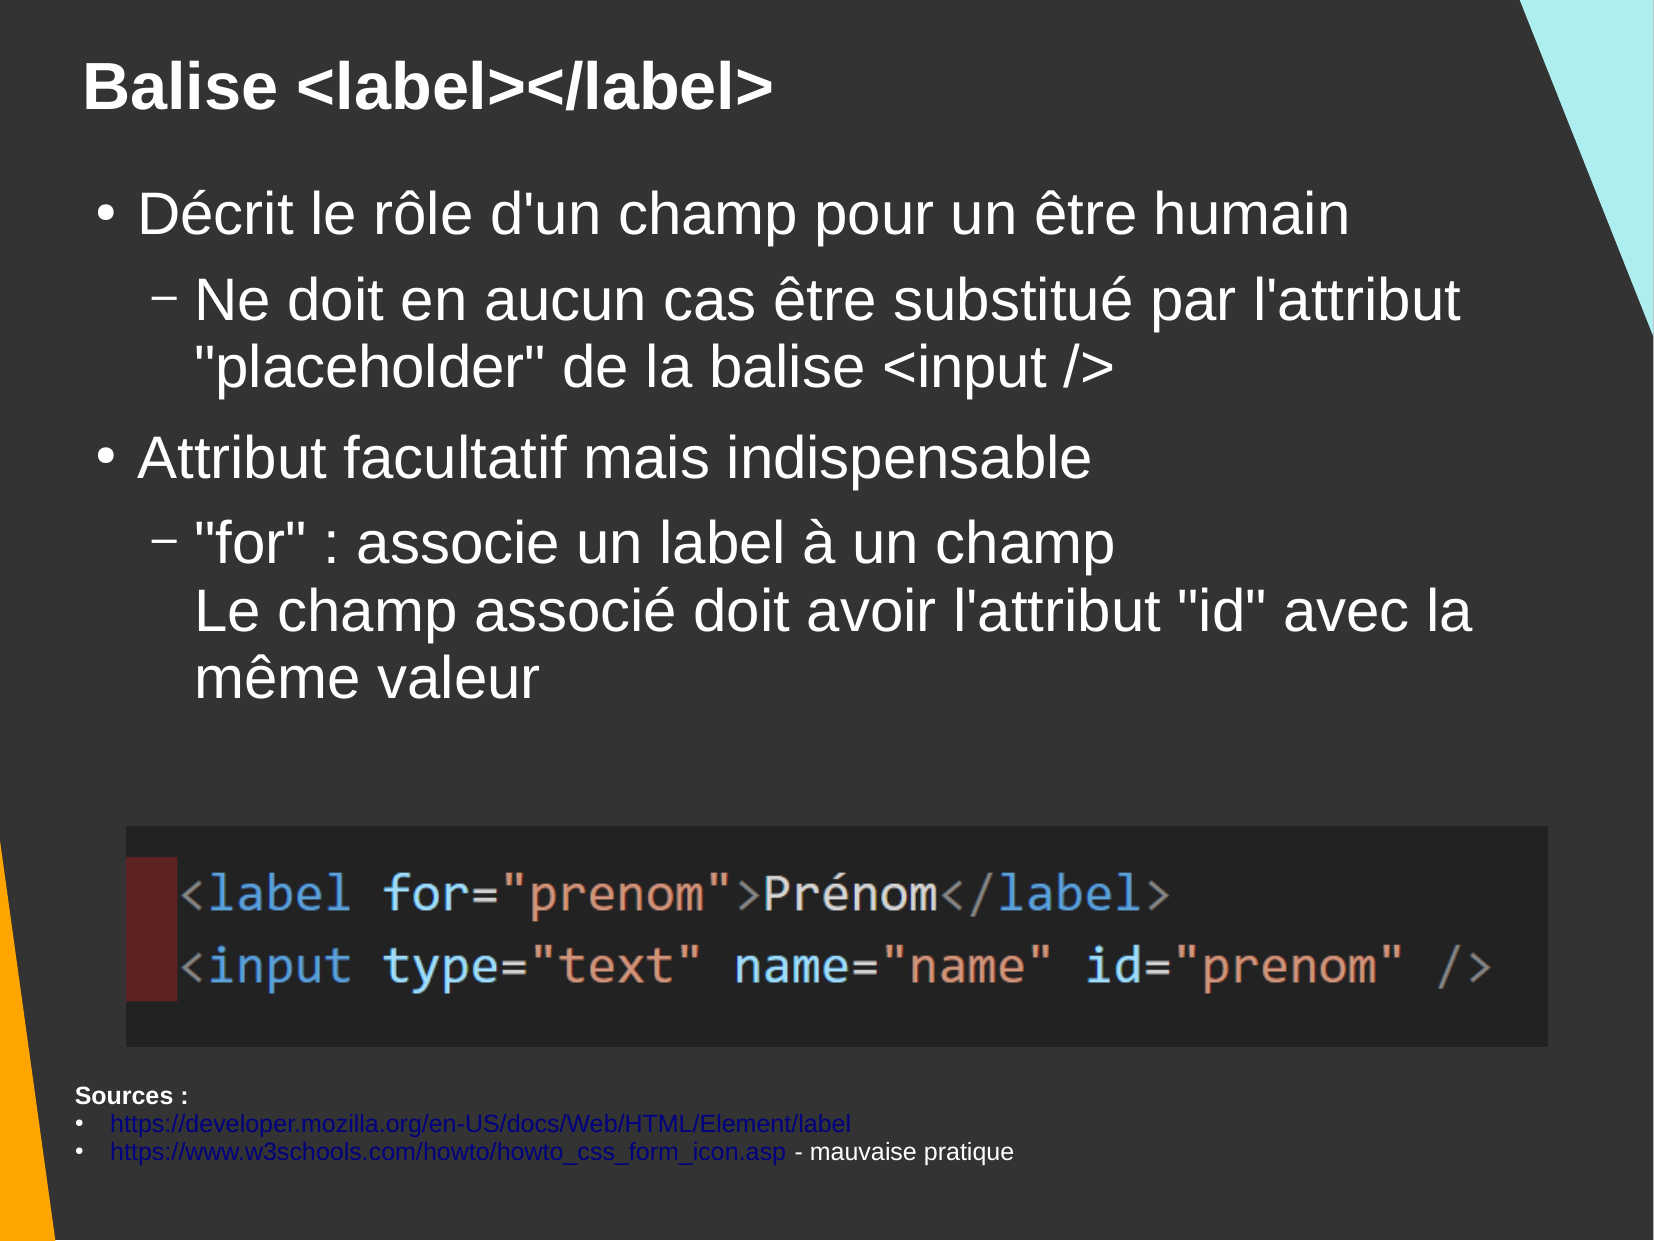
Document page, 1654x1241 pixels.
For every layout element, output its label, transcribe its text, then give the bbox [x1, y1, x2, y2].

list Décrit le rôle d'un champ pour un être humain Ne doit en aucun cas être substitué par l'attribut "placeholder" de la balise <input /> Attribut facultatif mais indispensable "for" : associe un label à un champ Le champ associé doit avoir l'attribut "id" avec la même valeur [80, 180, 1605, 721]
title Balise <label></label> [82, 49, 1571, 152]
picture [126, 826, 1548, 1048]
text_box [1519, 0, 1654, 339]
text_box [0, 840, 56, 1241]
text_box Sources : https://developer.mozilla.org/en-US/docs/Web/HTML/Element/label https://www.w3schools.com/howto/howto_css_form_icon.asp - mauvaise pratique [60, 1074, 1546, 1241]
